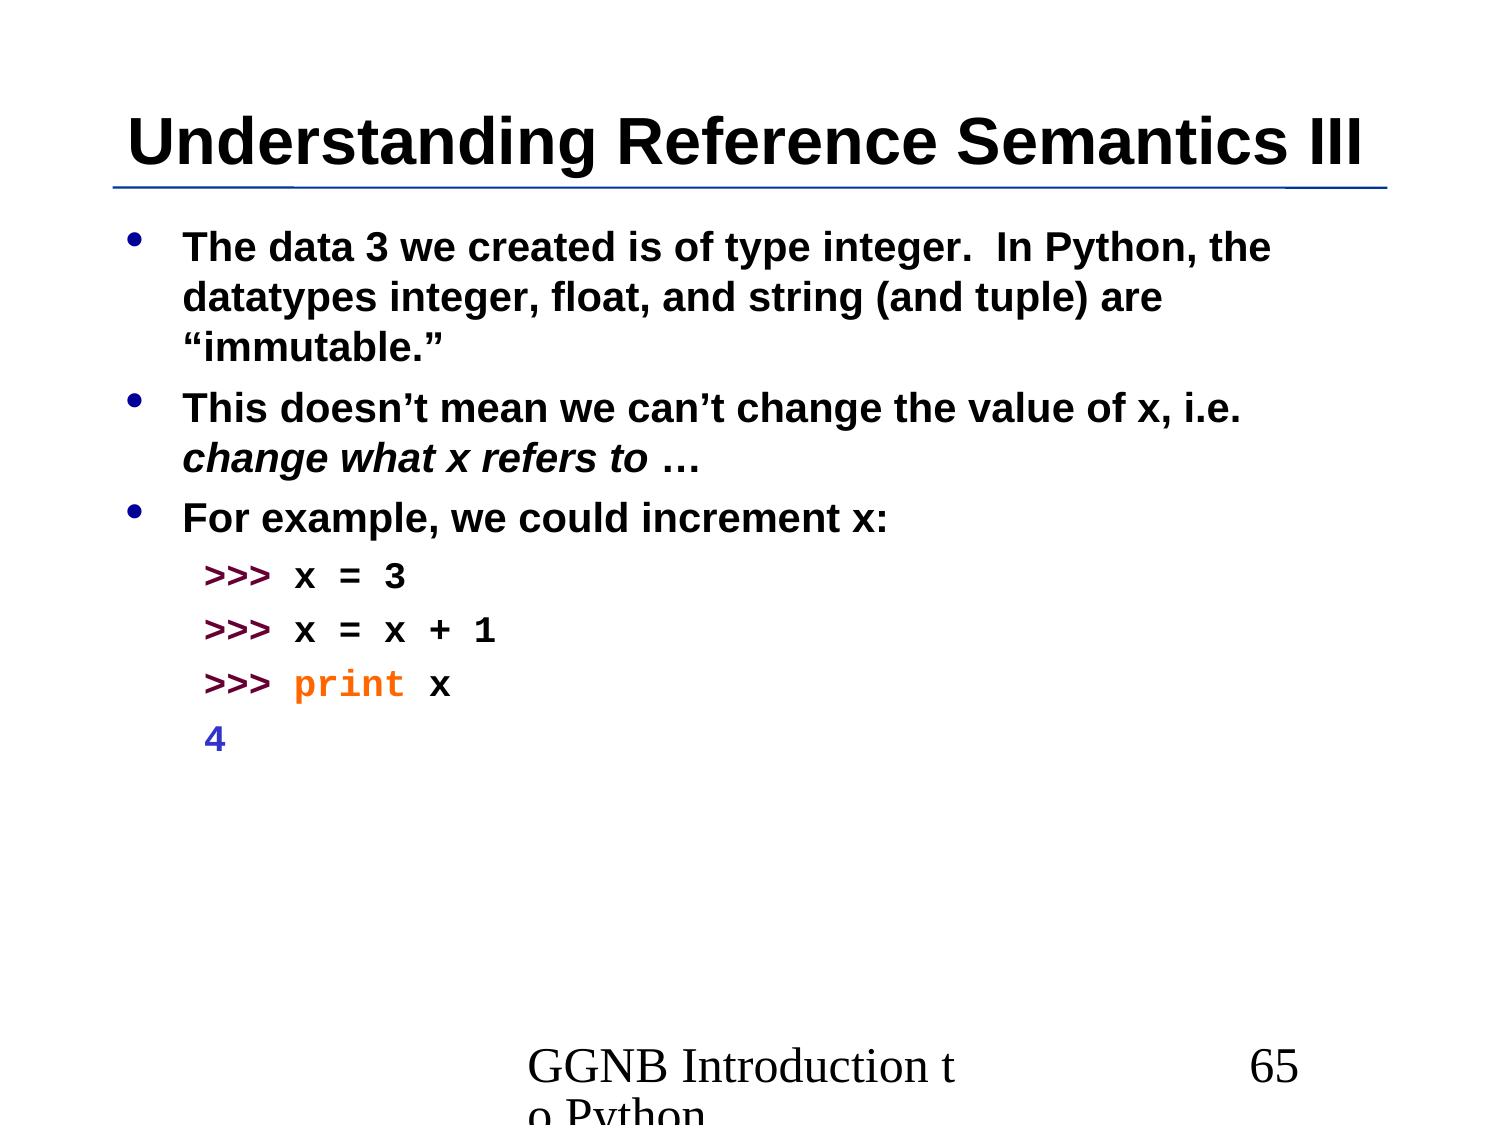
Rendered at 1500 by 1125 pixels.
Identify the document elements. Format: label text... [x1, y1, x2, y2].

title Understanding Reference Semantics III [112, 89, 1388, 185]
list The data 3 we created is of type integer. In Python, the datatypes integer, float, and string (and tuple) are “immutable.” This doesn’t mean we can’t change the value of x, i.e. change what x refers to … For example, we could increment x: >>> x = 3 >>> x = x + 1 >>> print x 4 [112, 212, 1388, 963]
